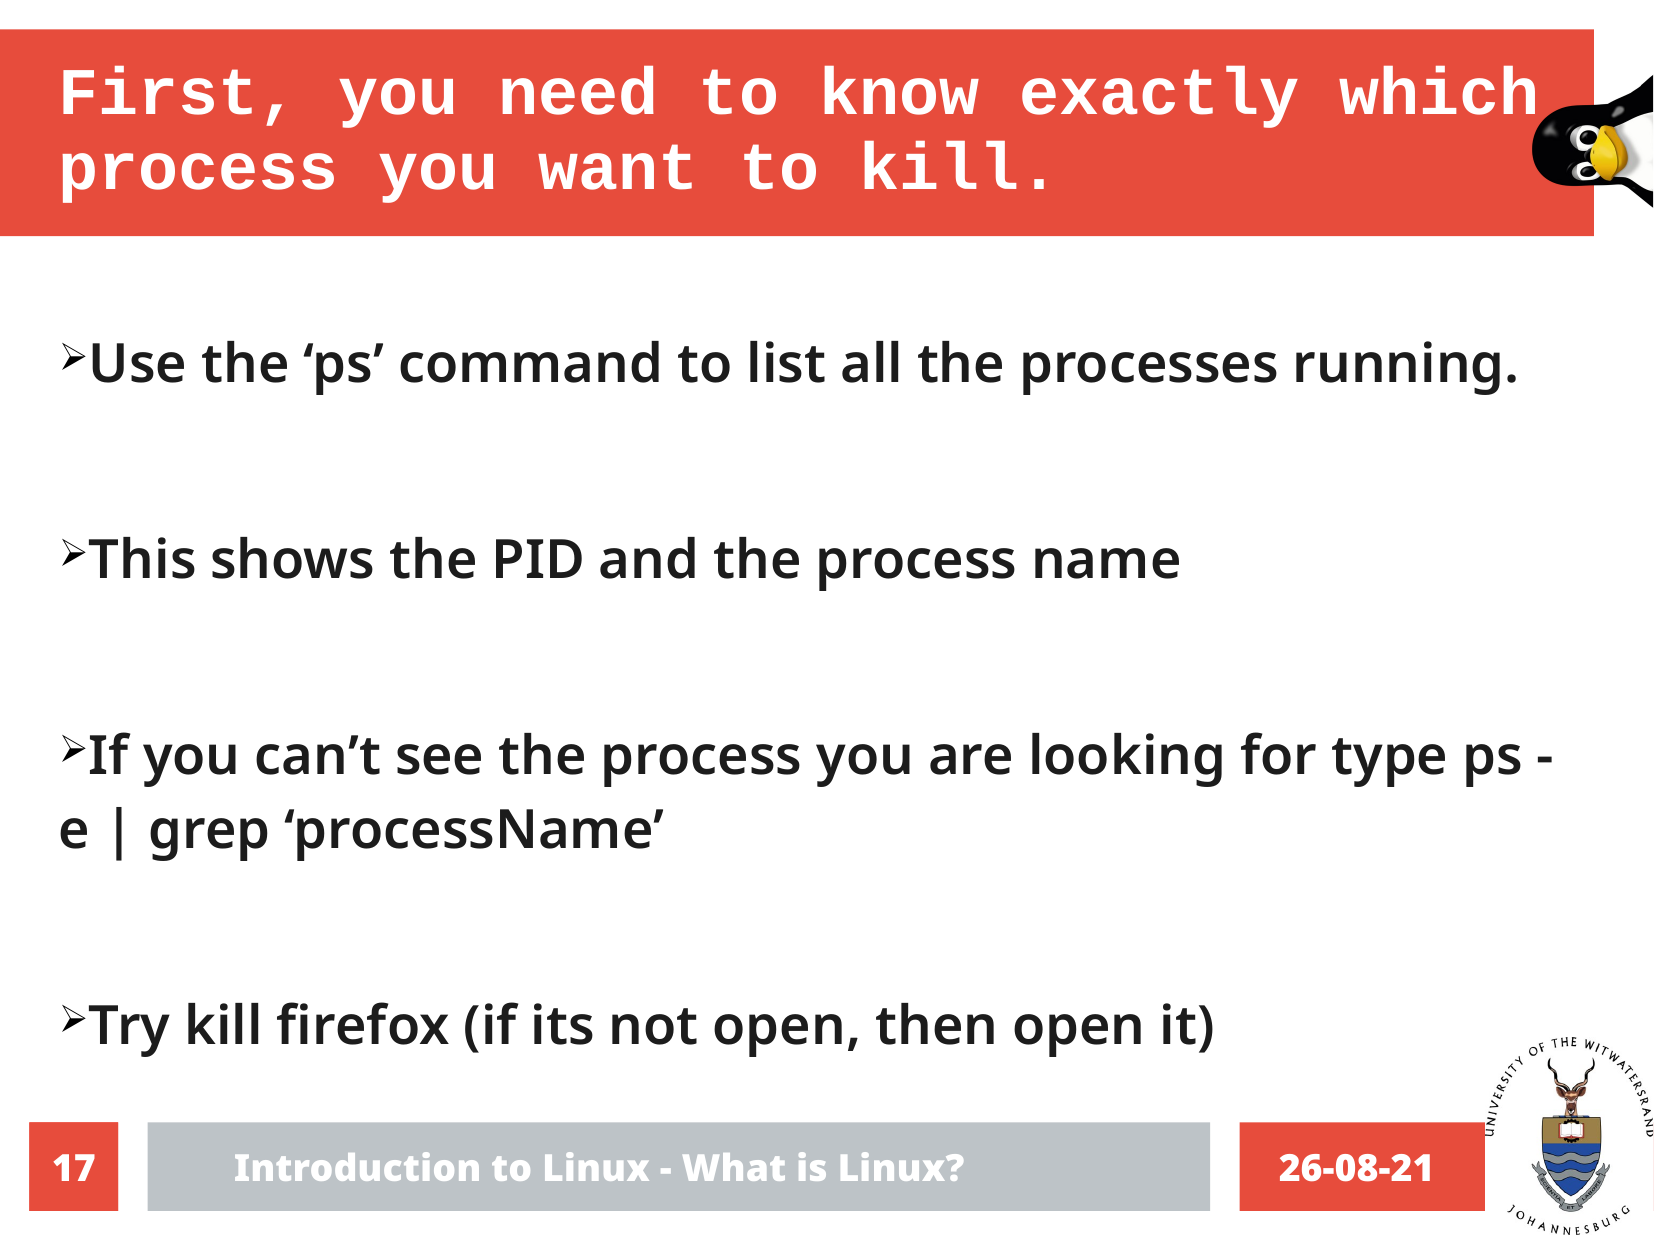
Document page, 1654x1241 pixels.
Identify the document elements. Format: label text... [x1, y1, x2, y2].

picture [1515, 24, 1654, 276]
title First, you need to know exactly which process you want to kill. [58, 59, 1594, 207]
list Use the ‘ps’ command to list all the processes running. This shows the PID and the process name If you can’t see the process you are looking for type ps -e | grep ‘processName’ Try kill firefox (if its not open, then open it) [58, 324, 1565, 1093]
picture [1485, 1037, 1654, 1235]
